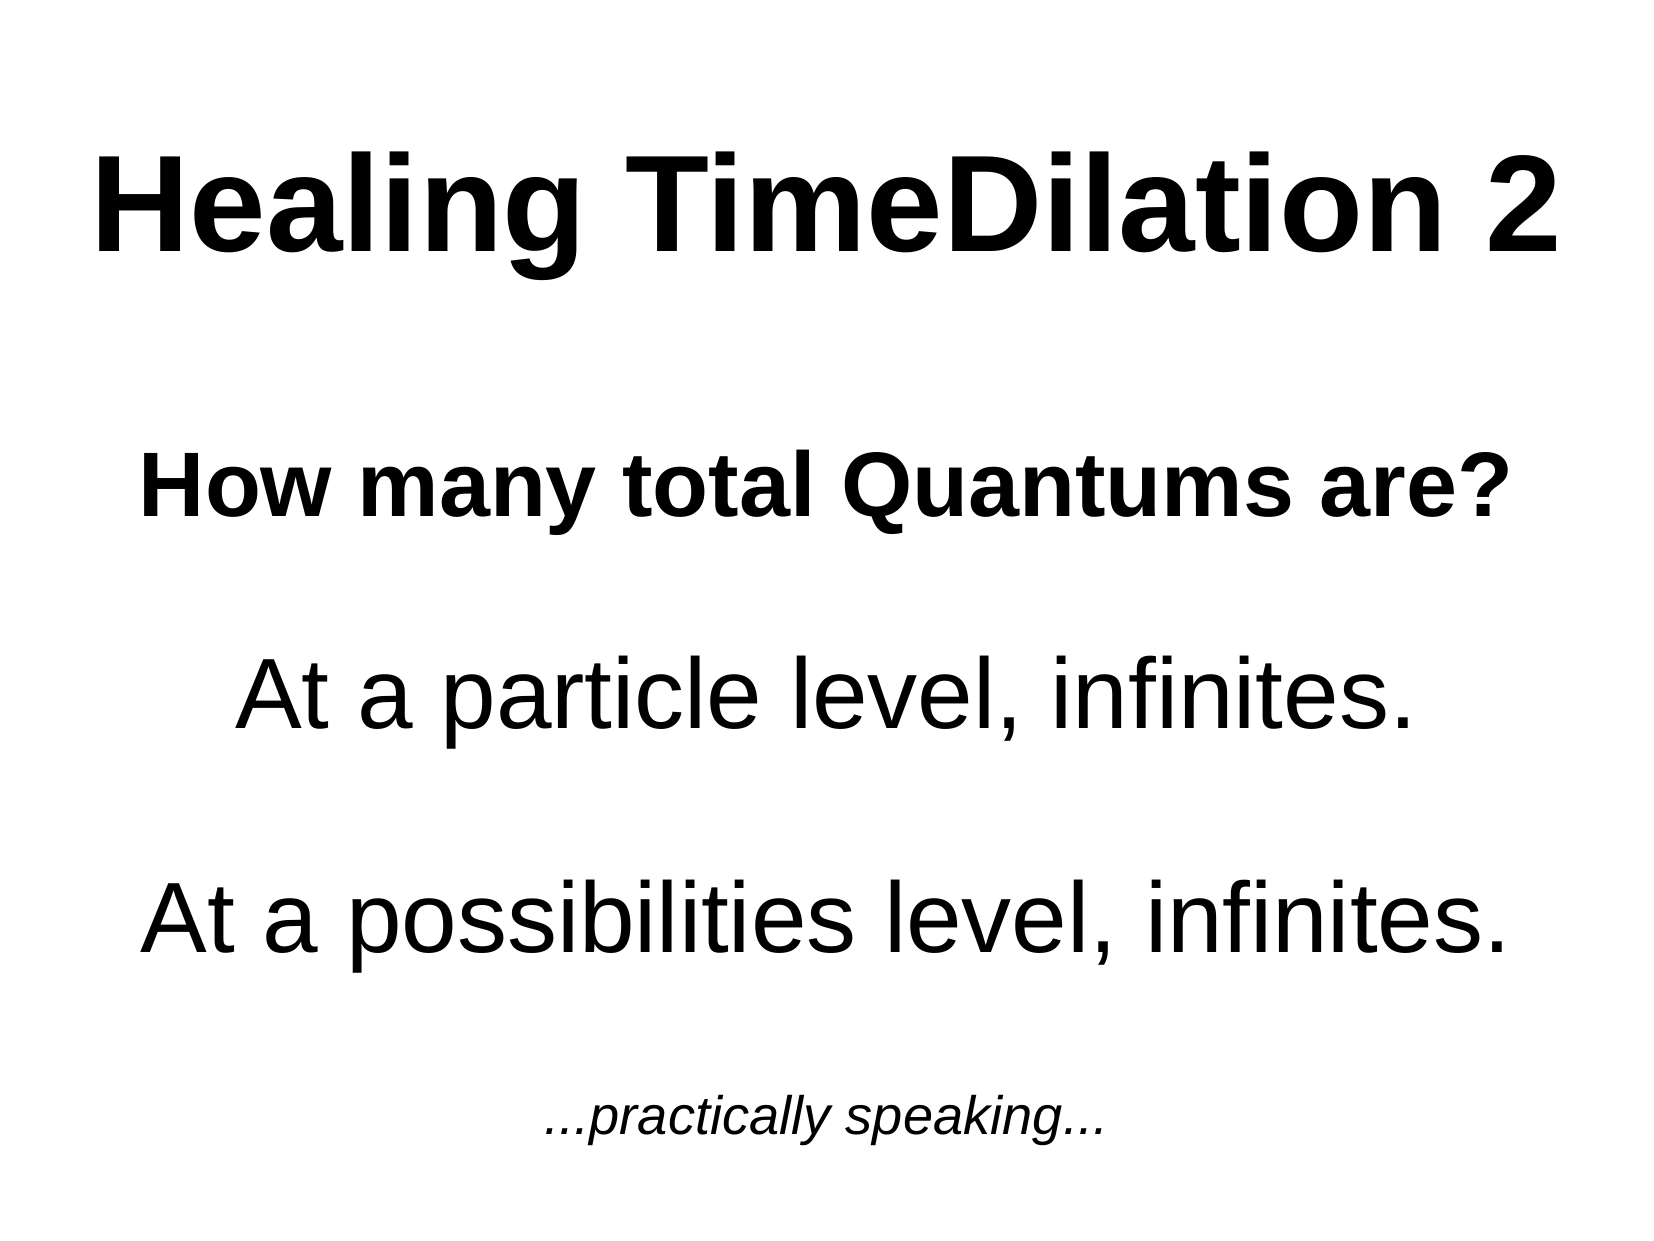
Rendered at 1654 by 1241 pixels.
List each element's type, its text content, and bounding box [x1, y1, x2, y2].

subtitle How many total Quantums are? At a particle level, infinites. At a possibilities level, infinites. ...practically speaking... [82, 0, 1571, 1241]
